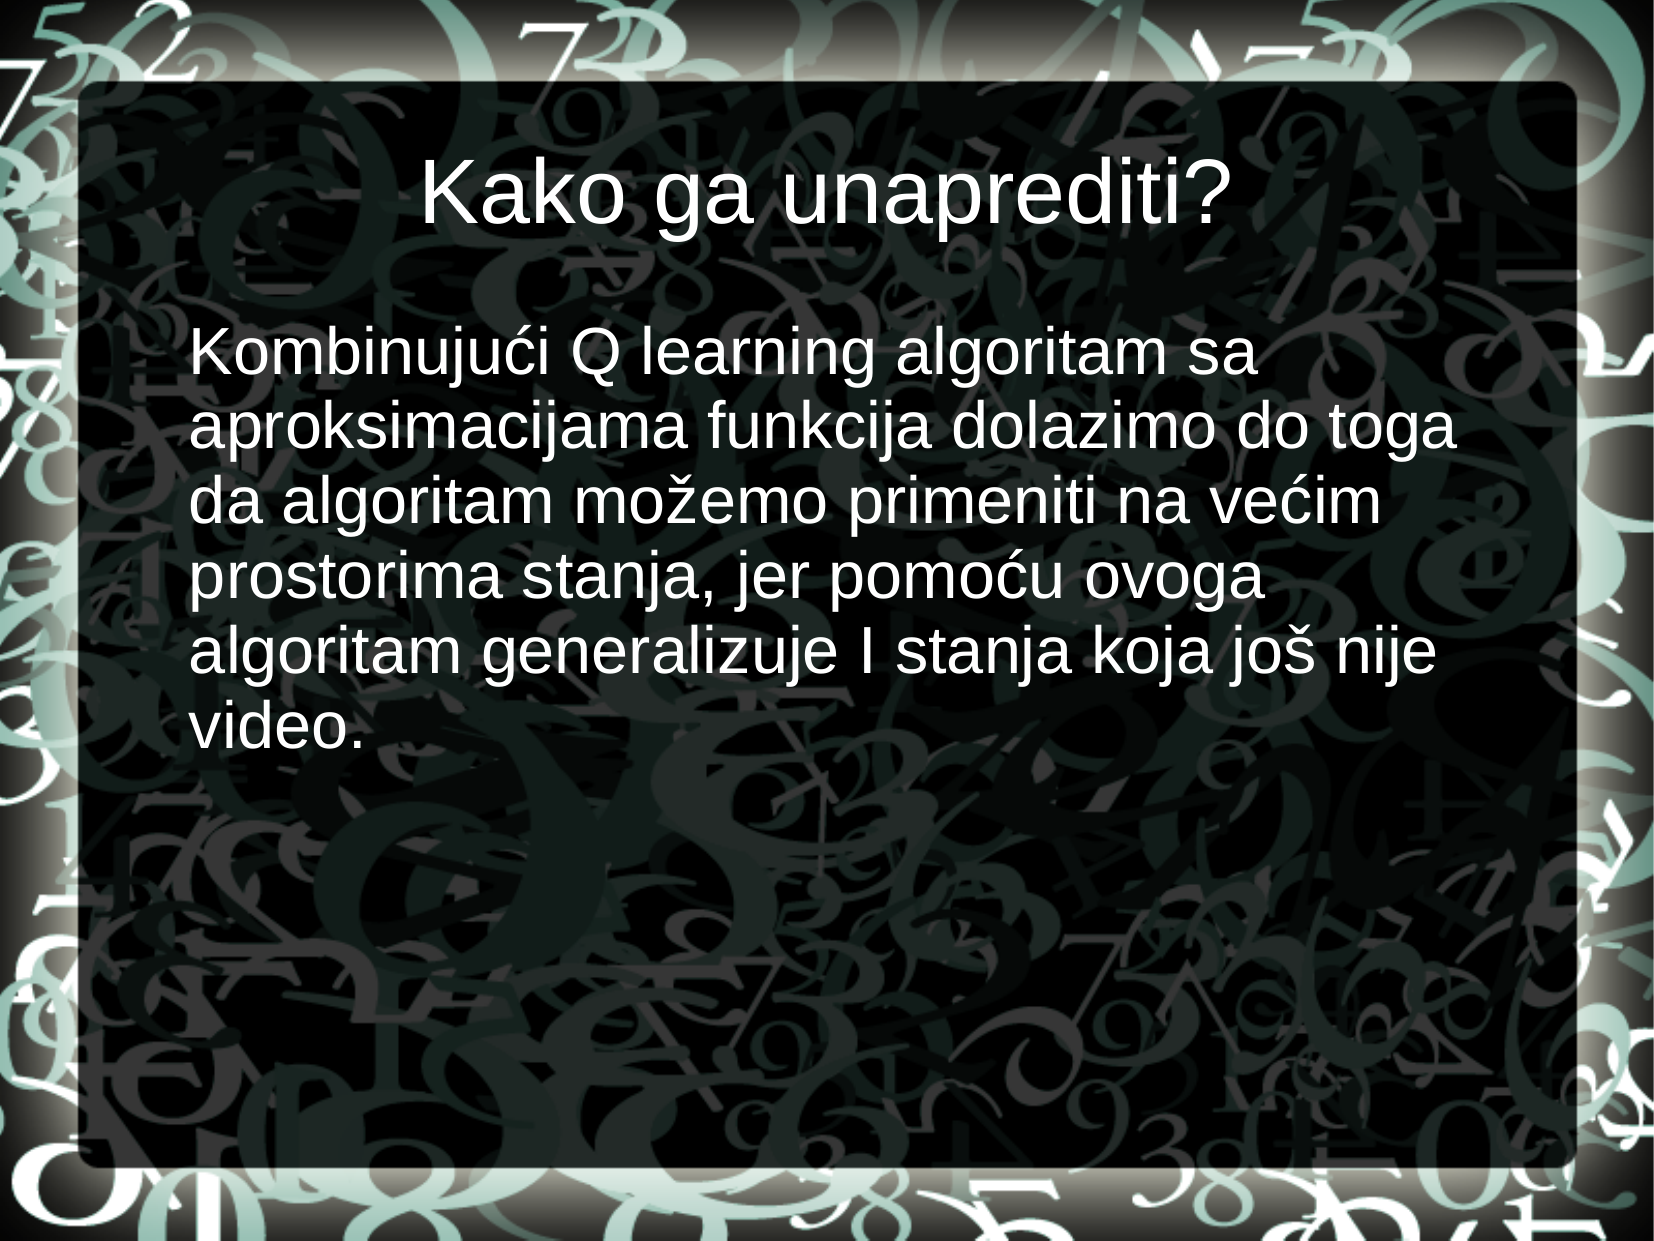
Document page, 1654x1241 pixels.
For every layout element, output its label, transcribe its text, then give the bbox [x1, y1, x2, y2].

list Kombinujući Q learning algoritam sa aproksimacijama funkcija dolazimo do toga da algoritam možemo primeniti na većim prostorima stanja, jer pomoću ovoga algoritam generalizuje I stanja koja još nije video. [118, 313, 1542, 1028]
picture [0, 0, 1654, 1241]
title Kako ga unaprediti? [82, 88, 1571, 296]
